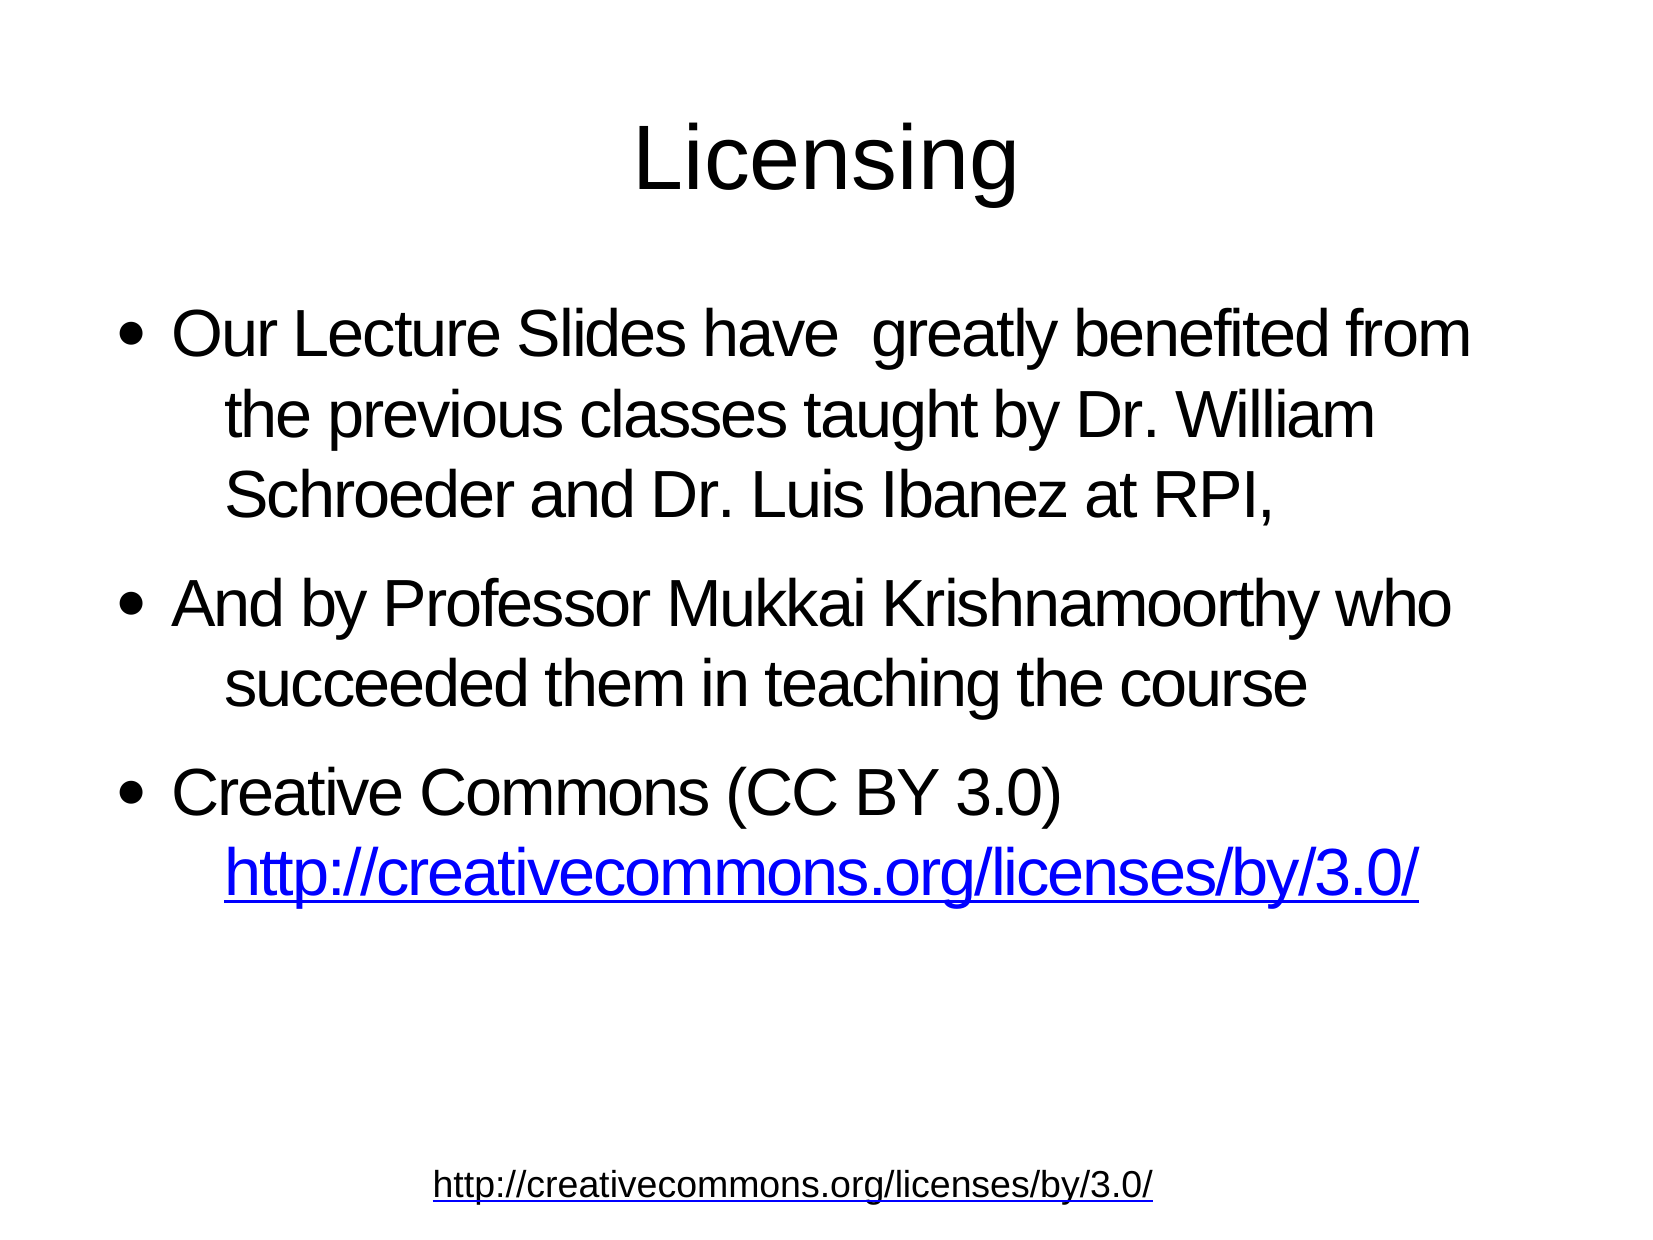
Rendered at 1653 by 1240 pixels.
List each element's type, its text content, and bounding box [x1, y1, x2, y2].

text_box http://creativecommons.org/licenses/by/3.0/ [375, 1152, 1222, 1211]
text_box Our Lecture Slides have greatly benefited from the previous classes taught by Dr. William Schroeder and Dr. Luis Ibanez at RPI, And by Professor Mukkai Krishnamoorthy who succeeded them in teaching the course Creative Commons (CC BY 3.0) http://creativecommons.org/licenses/by/3.0/ [82, 290, 1571, 1010]
text_box Licensing [82, 102, 1571, 204]
